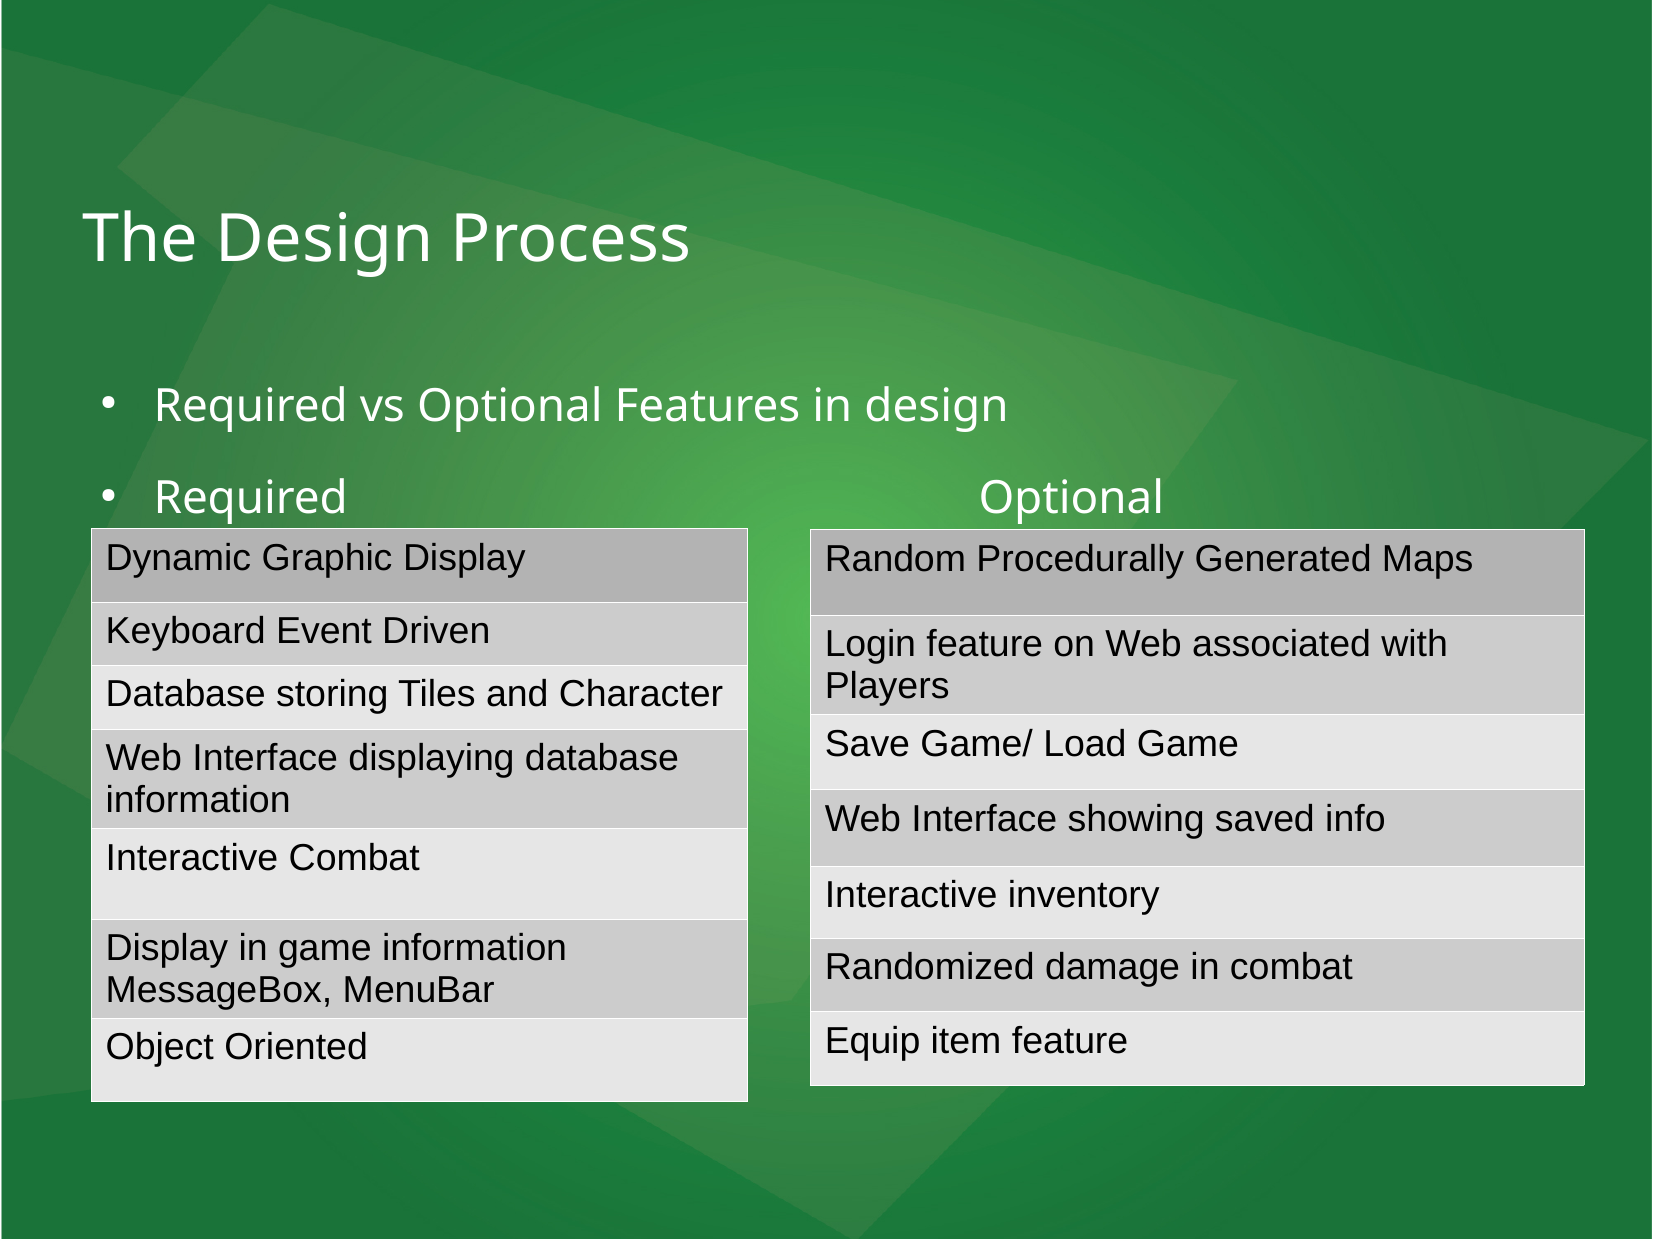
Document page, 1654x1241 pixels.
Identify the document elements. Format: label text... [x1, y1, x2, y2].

table_cell Web Interface displaying database information [92, 730, 747, 828]
table_cell Login feature on Web associated with Players [811, 616, 1584, 714]
table_cell Save Game/ Load Game [811, 715, 1584, 789]
table_cell Randomized damage in combat [811, 939, 1584, 1011]
table_cell Interactive Combat [92, 829, 747, 919]
table_header Random Procedurally Generated Maps [811, 530, 1584, 615]
table_cell Database storing Tiles and Character [92, 666, 747, 729]
table_cell Keyboard Event Driven [92, 603, 747, 665]
picture [0, 0, 1652, 1241]
table_cell Equip item feature [811, 1012, 1584, 1085]
table_header Dynamic Graphic Display [92, 529, 747, 602]
title The Design Process [82, 139, 1571, 332]
table_cell Display in game information MessageBox, MenuBar [92, 920, 747, 1018]
table_cell Interactive inventory [811, 867, 1584, 938]
table_cell Object Oriented [92, 1019, 747, 1101]
table_cell Web Interface showing saved info [811, 790, 1584, 866]
list Required vs Optional Features in design Required Optional [82, 372, 1571, 1013]
